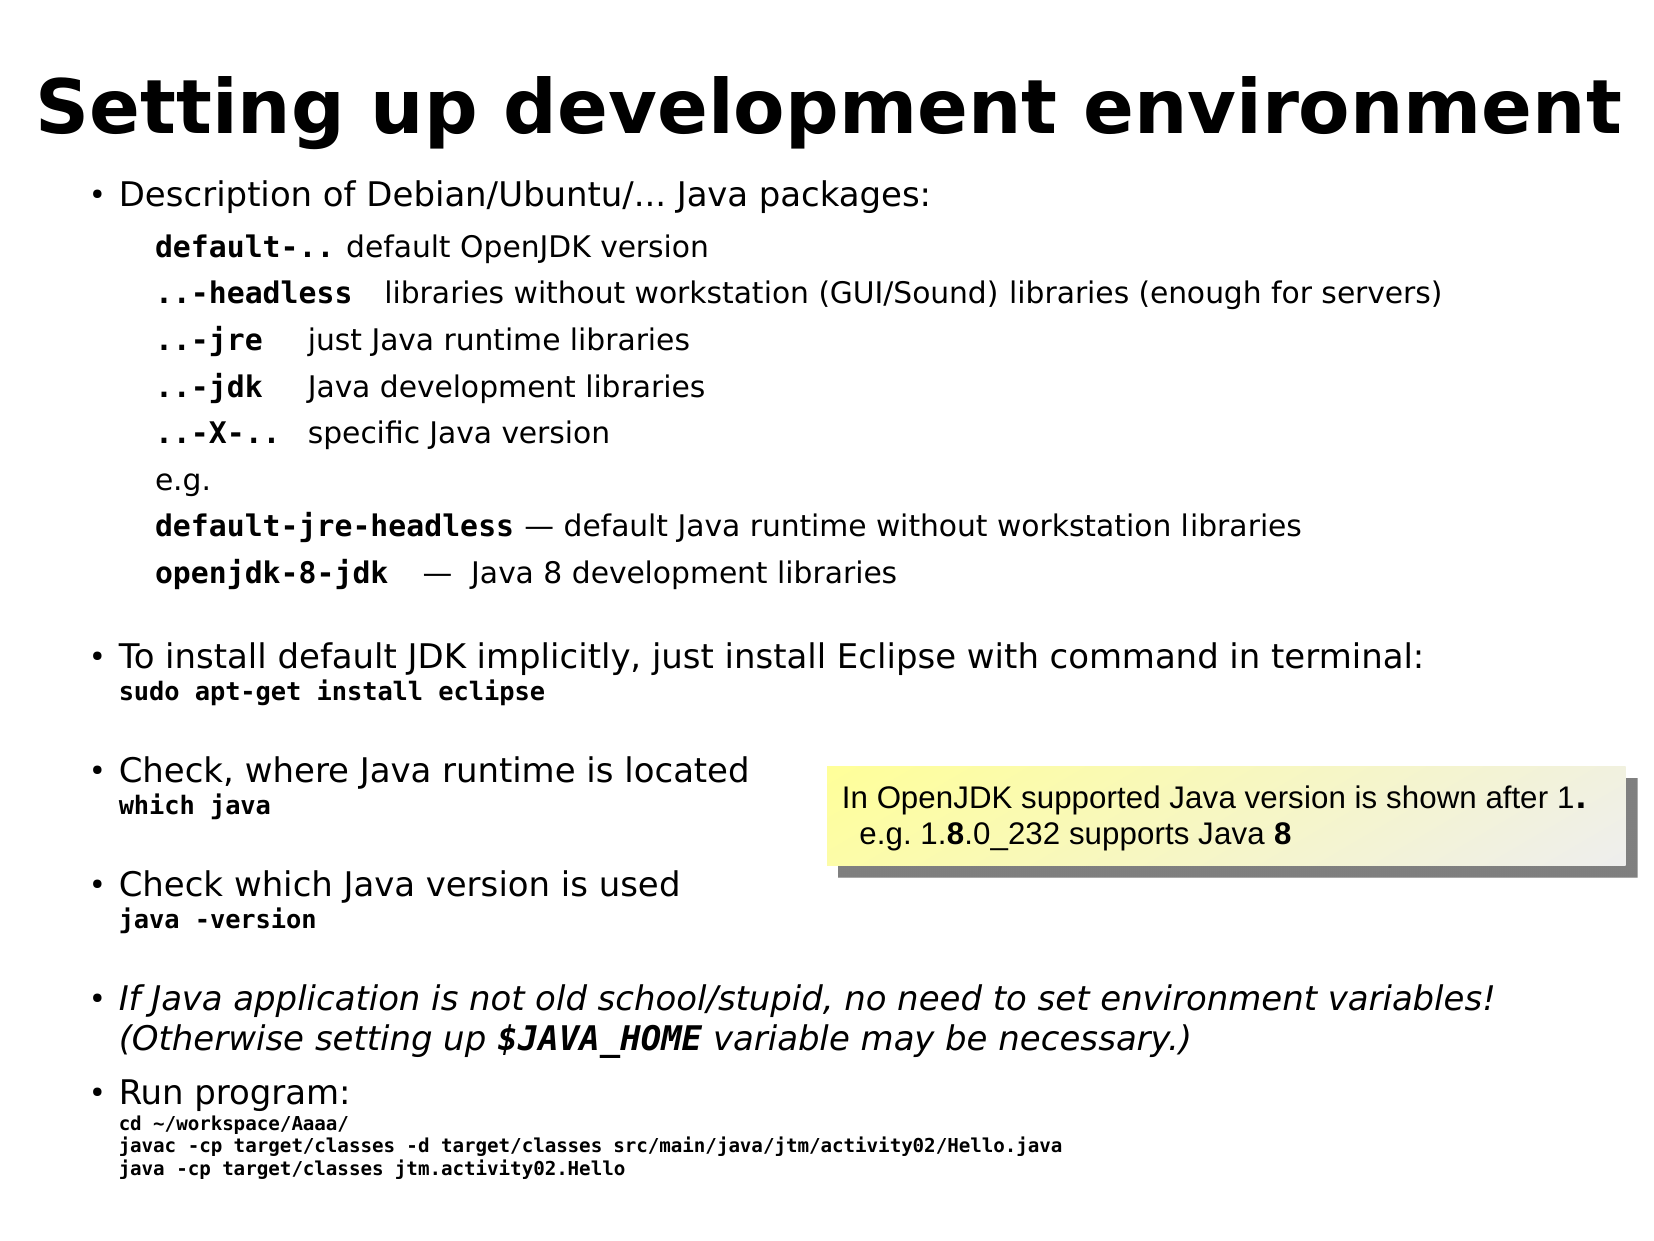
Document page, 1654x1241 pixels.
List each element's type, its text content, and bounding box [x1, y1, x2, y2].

title Setting up development environment [30, 10, 1629, 205]
text_box In OpenJDK supported Java version is shown after 1. e.g. 1.8.0_232 supports Java 8 [827, 766, 1626, 866]
list Description of Debian/Ubuntu/... Java packages: default-.. default OpenJDK version ..-headless libraries without workstation (GUI/Sound) libraries (enough for servers) ..-jre just Java runtime libraries ..-jdk Java development libraries ..-X-.. specific Java version e.g. default-jre-headless — default Java runtime without workstation libraries openjdk-8-jdk — Java 8 development libraries To install default JDK implicitly, just install Eclipse with command in terminal: sudo apt-get install eclipse Check, where Java runtime is located which java Check which Java version is used java -version If Java application is not old school/stupid, no need to set environment variables! (Otherwise setting up $JAVA_HOME variable may be necessary.) Run program: cd ~/workspace/Aaaa/ javac -cp target/classes -d target/classes src/main/java/jtm/activity02/Hello.java java -cp target/classes jtm.activity02.Hello [82, 175, 1604, 1186]
